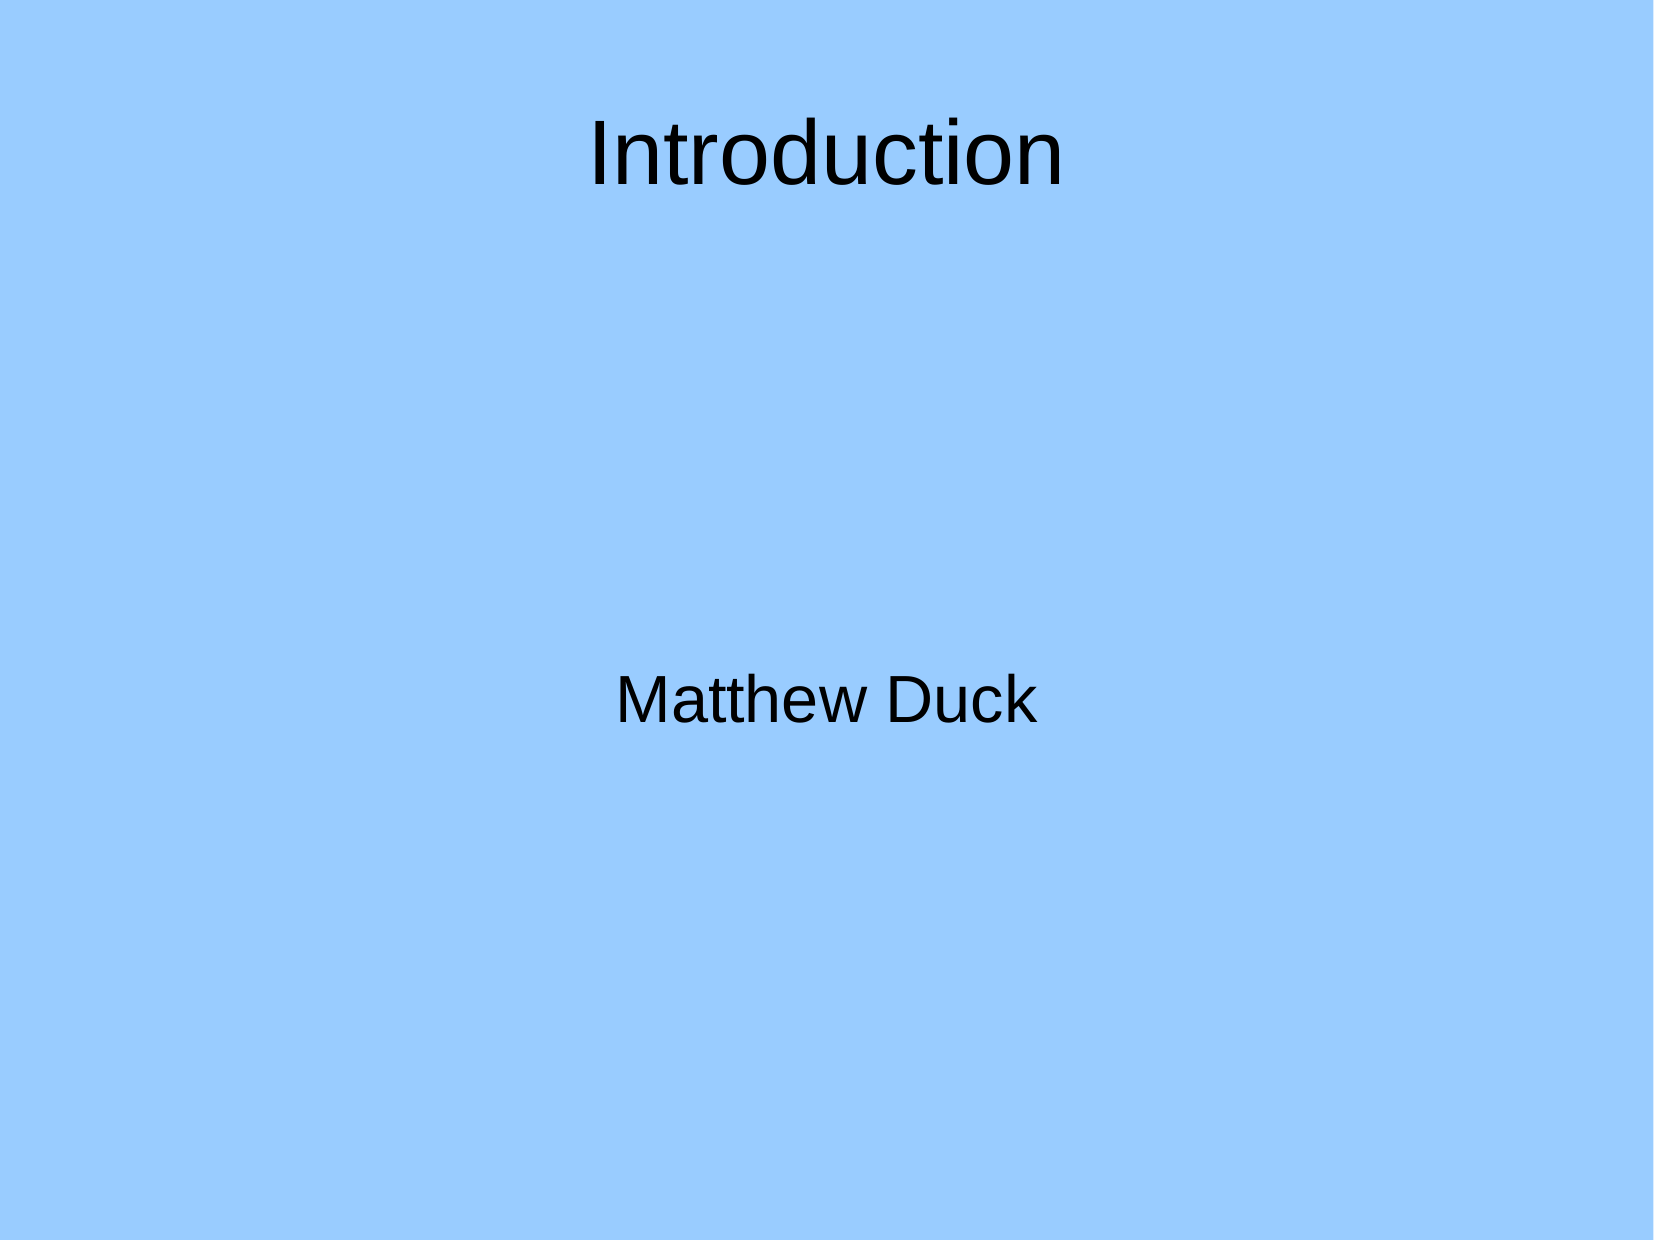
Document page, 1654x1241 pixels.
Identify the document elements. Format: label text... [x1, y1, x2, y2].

subtitle Matthew Duck [82, 290, 1571, 1109]
title Introduction [82, 49, 1571, 257]
